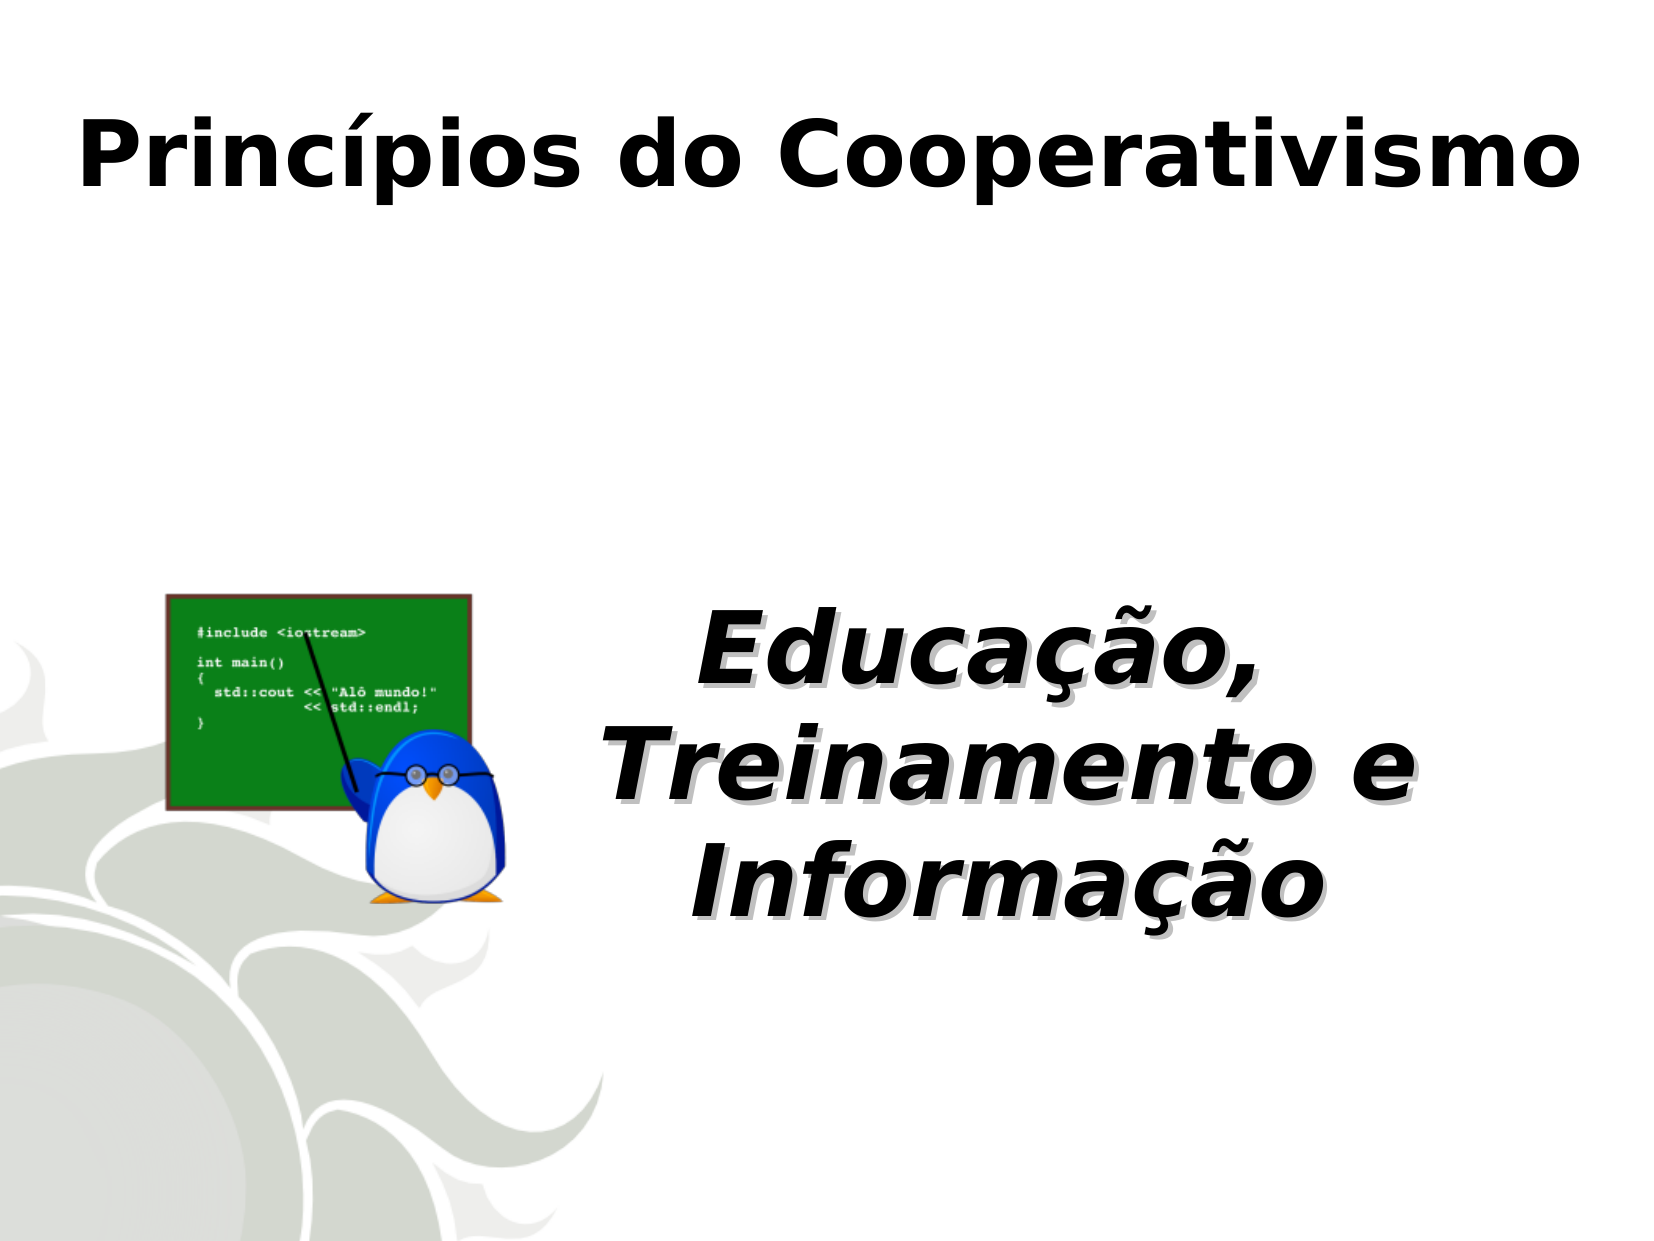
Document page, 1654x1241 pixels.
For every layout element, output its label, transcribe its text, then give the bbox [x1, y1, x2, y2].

picture [0, 555, 644, 1241]
title Princípios do Cooperativismo [59, 51, 1602, 259]
list Educação, Treinamento e Informação [472, 590, 1475, 940]
